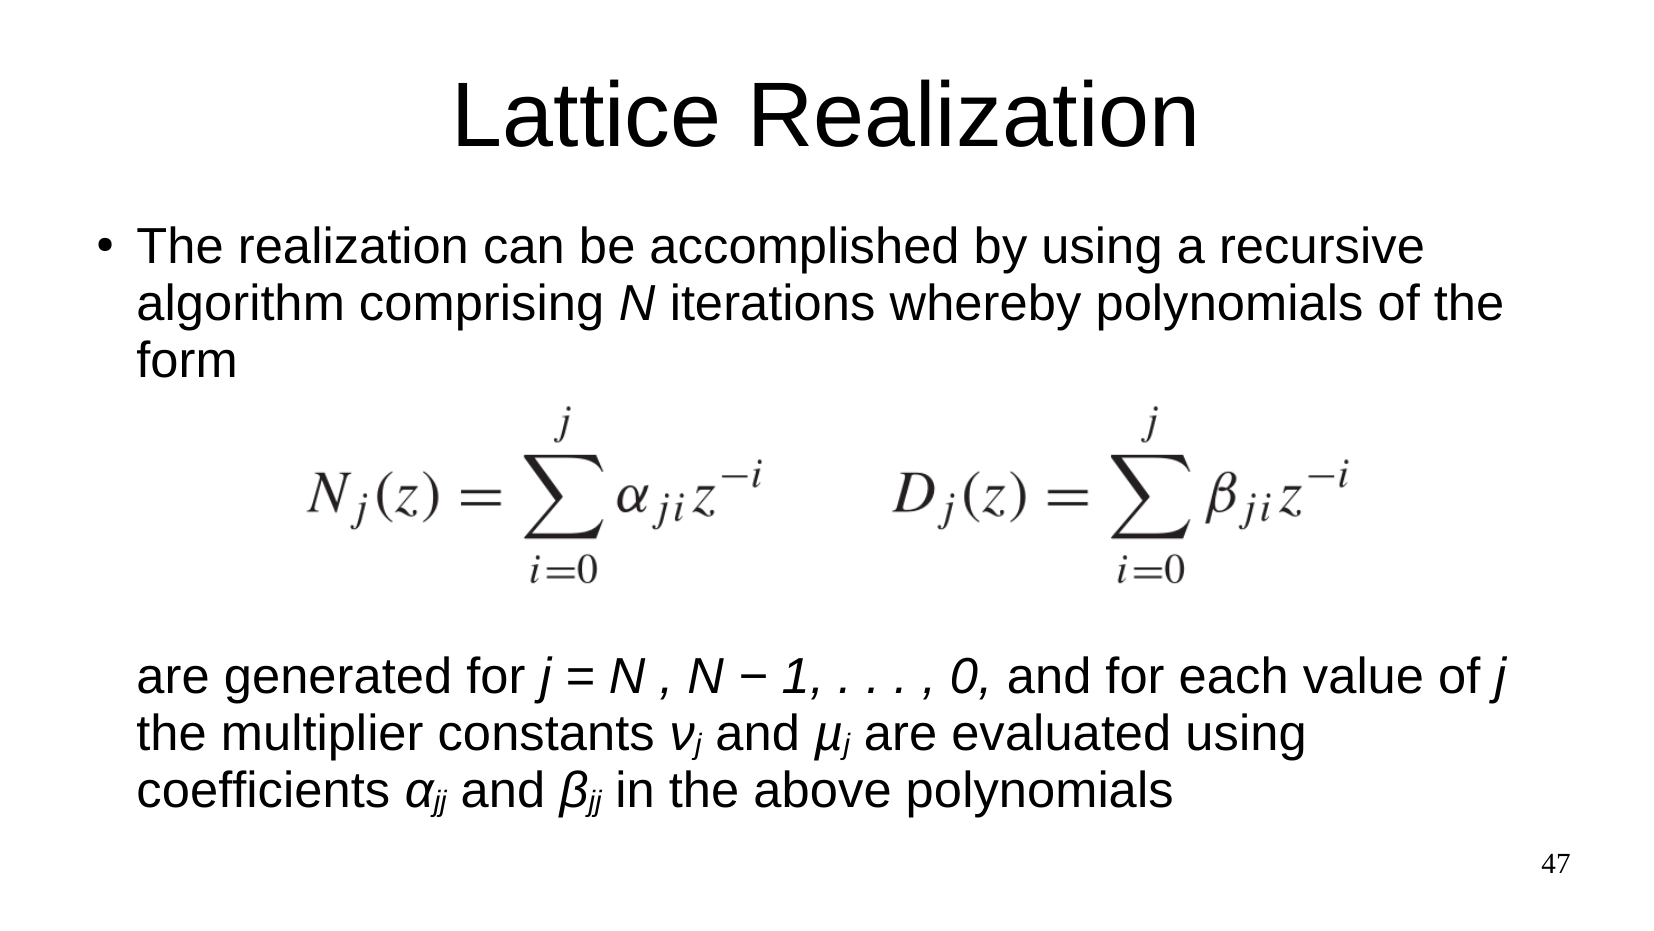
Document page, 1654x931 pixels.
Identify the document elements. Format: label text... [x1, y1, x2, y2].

list The realization can be accomplished by using a recursive algorithm comprising N iterations whereby polynomials of the form are generated for j = N , N − 1, . . . , 0, and for each value of j the multiplier constants νj and µj are evaluated using coefﬁcients αjj and βjj in the above polynomials [82, 217, 1571, 826]
picture [293, 402, 1361, 599]
title Lattice Realization [82, 37, 1571, 193]
